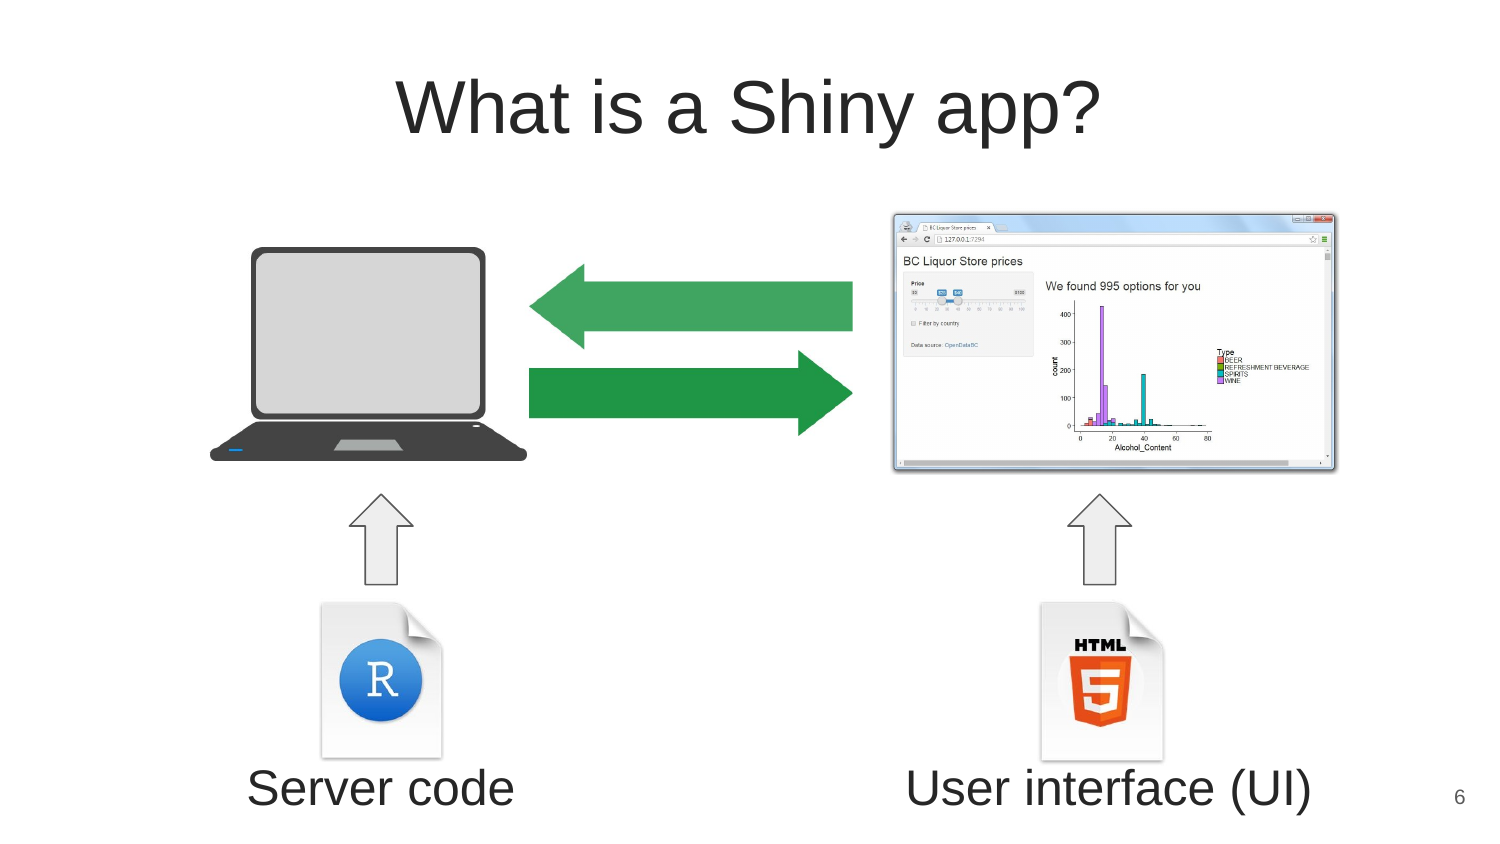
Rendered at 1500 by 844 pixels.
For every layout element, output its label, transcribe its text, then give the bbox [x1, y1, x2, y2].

text_box [1071, 496, 1128, 583]
text_box 6 [1452, 781, 1468, 809]
title What is a Shiny app? [393, 56, 1105, 200]
text_box [889, 208, 1340, 475]
text_box [353, 497, 409, 583]
text_box [209, 247, 853, 461]
text_box [1036, 598, 1169, 769]
text_box Server code [244, 753, 518, 816]
text_box User interface (UI) [902, 753, 1316, 816]
text_box [318, 598, 445, 753]
